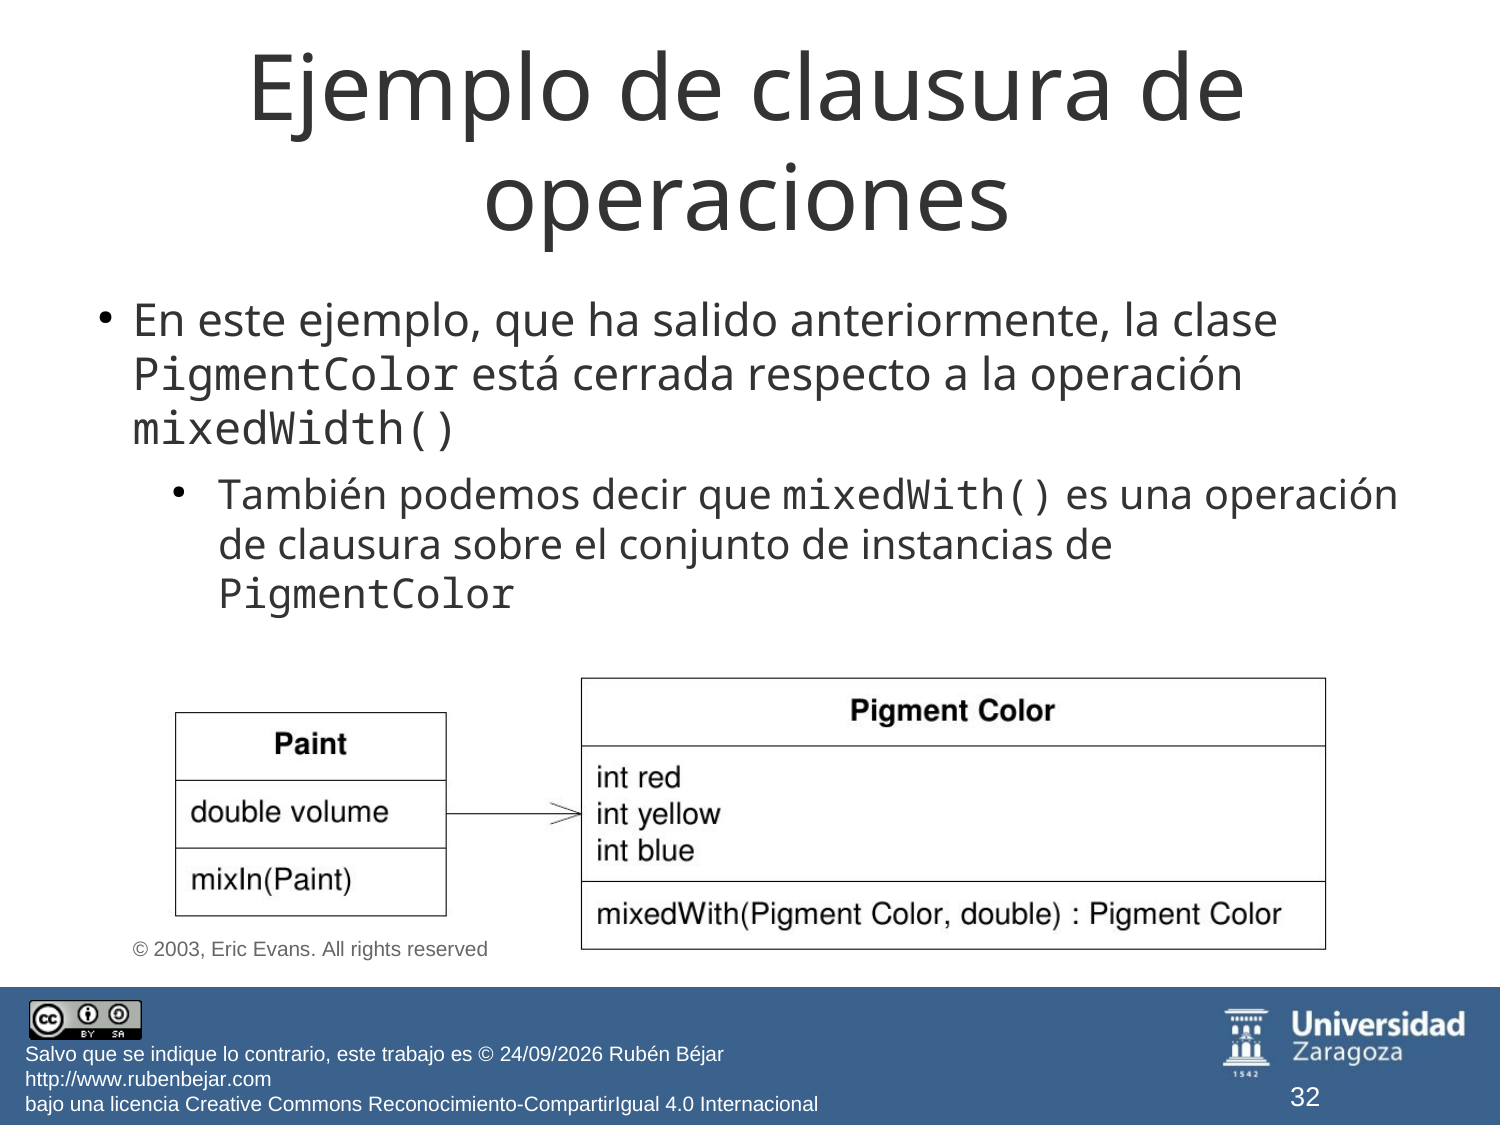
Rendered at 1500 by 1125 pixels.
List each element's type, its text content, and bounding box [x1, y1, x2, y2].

title Ejemplo de clausura de operaciones [74, 21, 1420, 257]
picture [0, 987, 1500, 1125]
text_box © 2003, Eric Evans. All rights reserved [118, 928, 508, 969]
list En este ejemplo, que ha salido anteriormente, la clase PigmentColor está cerrada respecto a la operación mixedWidth() También podemos decir que mixedWith() es una operación de clausura sobre el conjunto de instancias de PigmentColor [82, 283, 1418, 626]
picture [159, 625, 1353, 967]
